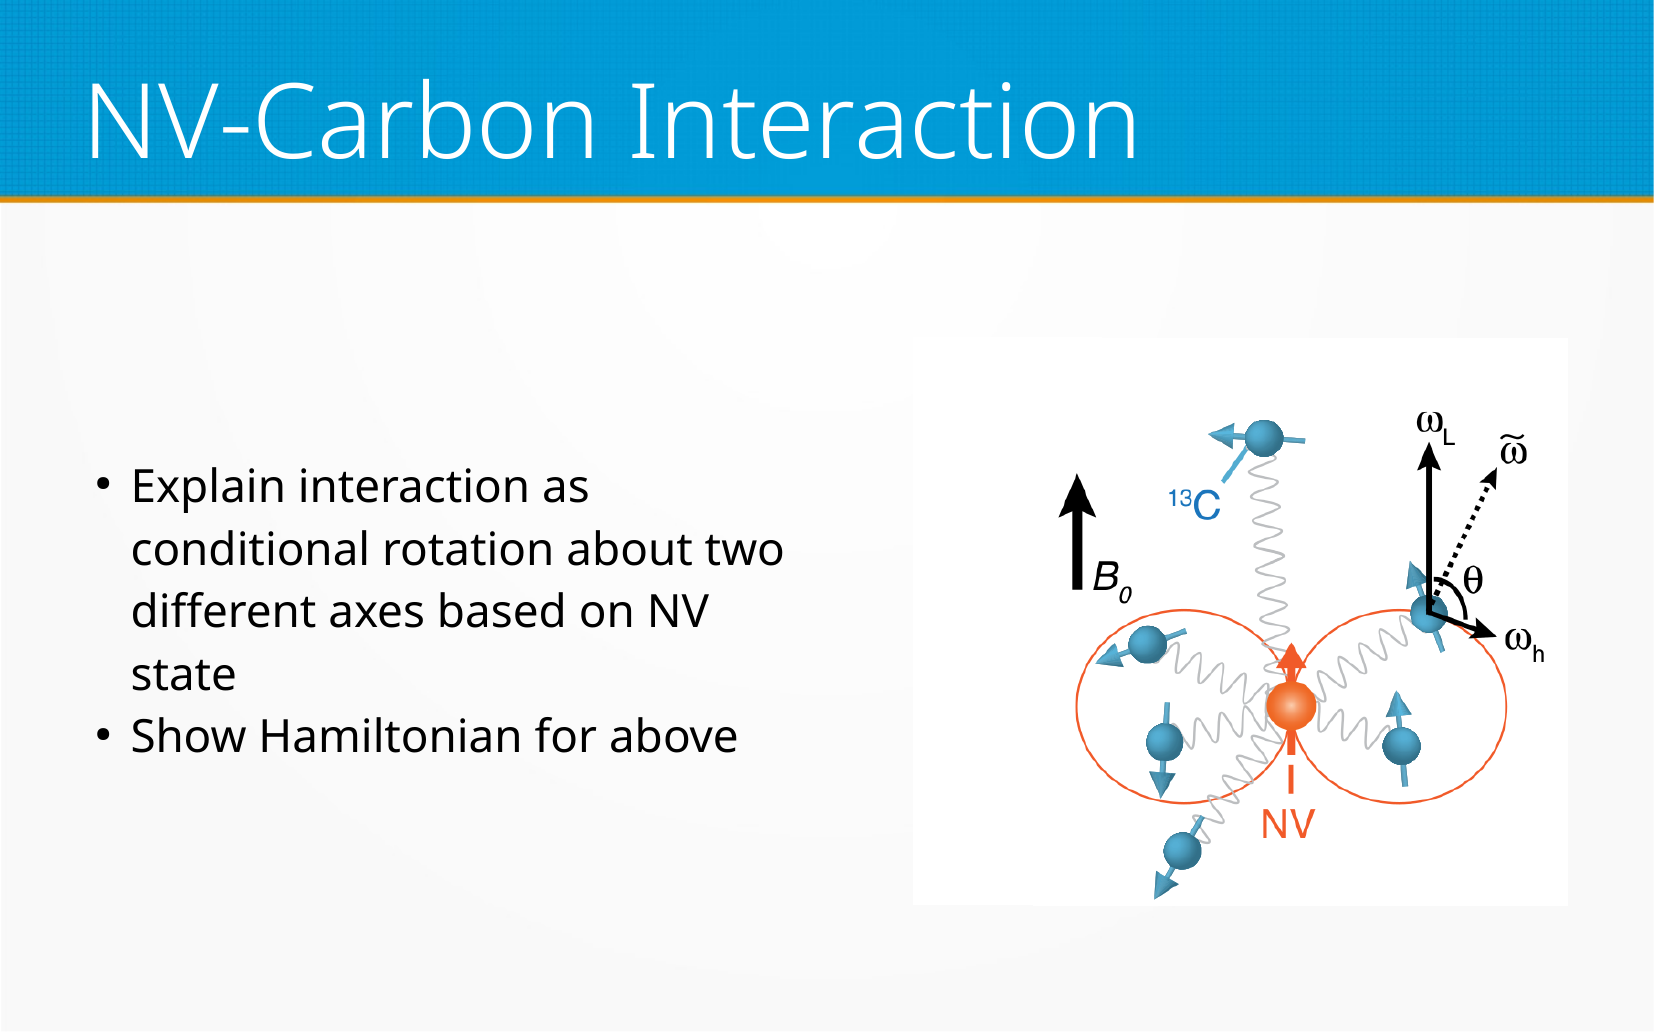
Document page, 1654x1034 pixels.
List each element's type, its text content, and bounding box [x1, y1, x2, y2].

title NV-Carbon Interaction [82, 16, 1571, 190]
picture [0, 195, 1654, 1034]
text_box Explain interaction as conditional rotation about two different axes based on NV state Show Hamiltonian for above [89, 501, 804, 719]
